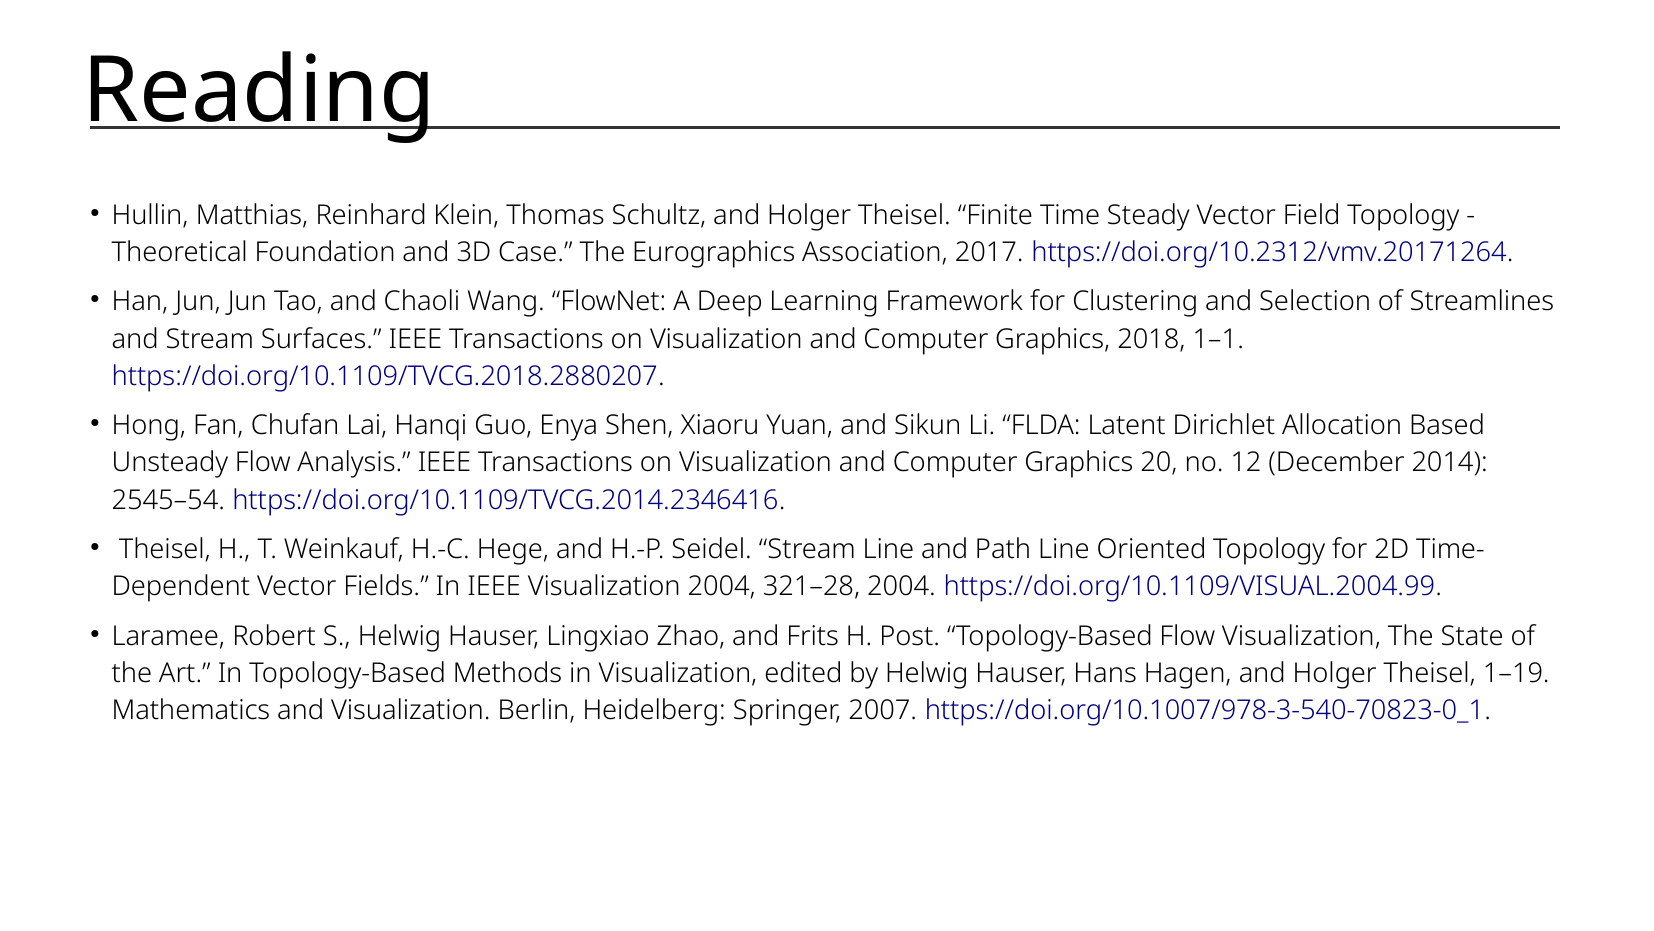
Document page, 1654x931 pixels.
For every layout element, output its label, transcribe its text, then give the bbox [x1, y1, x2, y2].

list Hullin, Matthias, Reinhard Klein, Thomas Schultz, and Holger Theisel. “Finite Time Steady Vector Field Topology - Theoretical Foundation and 3D Case.” The Eurographics Association, 2017. https://doi.org/10.2312/vmv.20171264. Han, Jun, Jun Tao, and Chaoli Wang. “FlowNet: A Deep Learning Framework for Clustering and Selection of Streamlines and Stream Surfaces.” IEEE Transactions on Visualization and Computer Graphics, 2018, 1–1. https://doi.org/10.1109/TVCG.2018.2880207. Hong, Fan, Chufan Lai, Hanqi Guo, Enya Shen, Xiaoru Yuan, and Sikun Li. “FLDA: Latent Dirichlet Allocation Based Unsteady Flow Analysis.” IEEE Transactions on Visualization and Computer Graphics 20, no. 12 (December 2014): 2545–54. https://doi.org/10.1109/TVCG.2014.2346416. Theisel, H., T. Weinkauf, H.-C. Hege, and H.-P. Seidel. “Stream Line and Path Line Oriented Topology for 2D Time-Dependent Vector Fields.” In IEEE Visualization 2004, 321–28, 2004. https://doi.org/10.1109/VISUAL.2004.99. Laramee, Robert S., Helwig Hauser, Lingxiao Zhao, and Frits H. Post. “Topology-Based Flow Visualization, The State of the Art.” In Topology-Based Methods in Visualization, edited by Helwig Hauser, Hans Hagen, and Holger Theisel, 1–19. Mathematics and Visualization. Berlin, Heidelberg: Springer, 2007. https://doi.org/10.1007/978-3-540-70823-0_1. [82, 195, 1571, 811]
title Reading [82, 32, 1571, 140]
